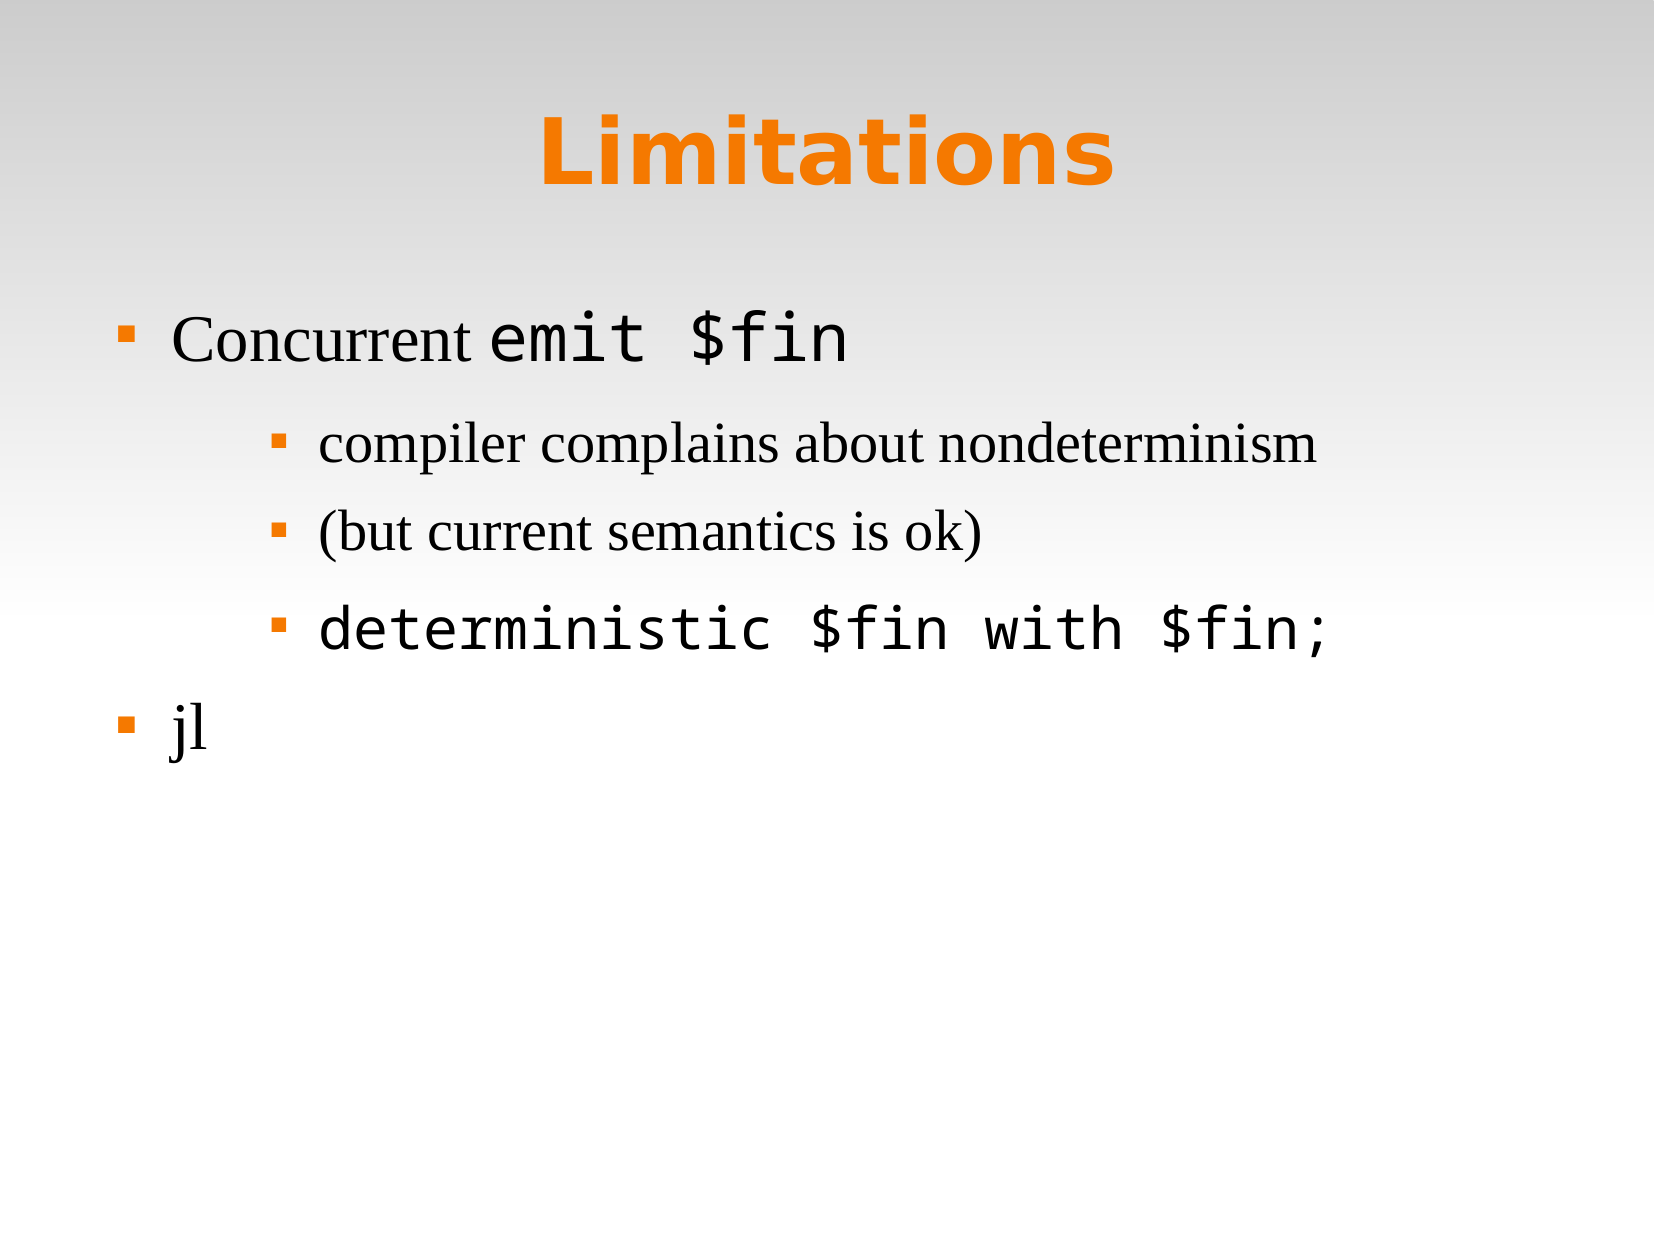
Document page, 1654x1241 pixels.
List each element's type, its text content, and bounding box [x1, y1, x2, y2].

title Limitations [82, 49, 1571, 257]
list Concurrent emit $fin compiler complains about nondeterminism (but current semantics is ok) deterministic $fin with $fin; jl [82, 290, 1571, 1109]
